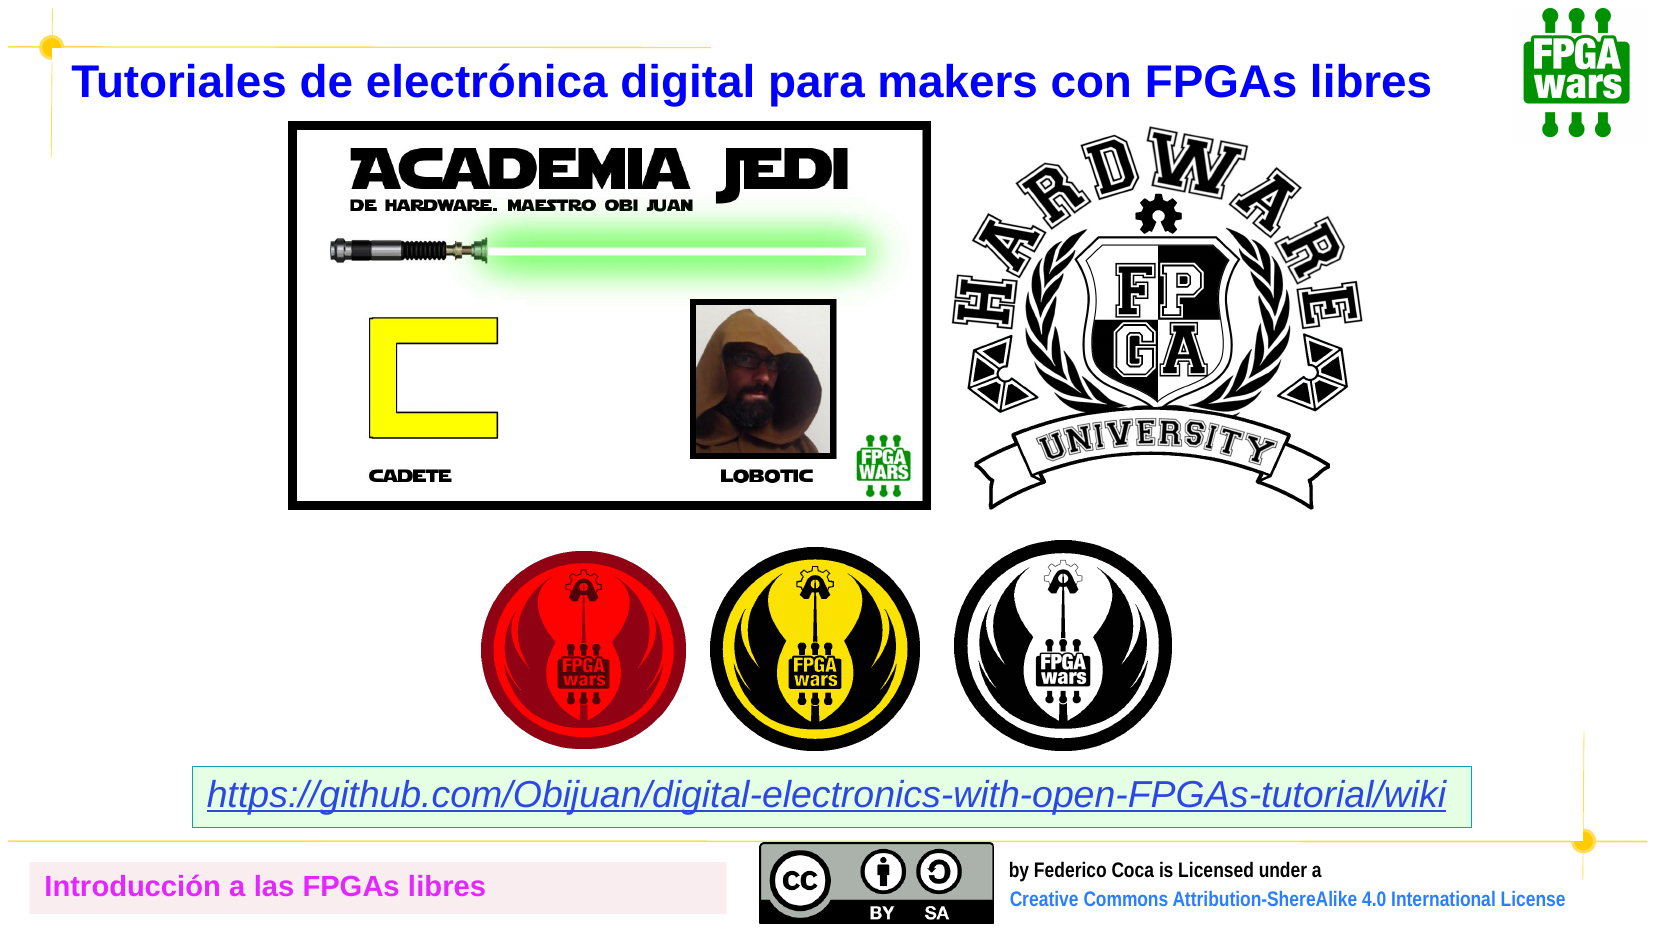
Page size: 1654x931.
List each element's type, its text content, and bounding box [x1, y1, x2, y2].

text_box Tutoriales de electrónica digital para makers con FPGAs libres [56, 48, 1531, 117]
picture [481, 551, 686, 749]
text_box Introducción a las FPGAs libres [29, 862, 727, 915]
picture [1512, 7, 1648, 143]
picture [710, 547, 920, 751]
picture [288, 121, 931, 510]
picture [954, 540, 1172, 751]
picture [951, 123, 1365, 512]
text_box [192, 766, 1472, 828]
